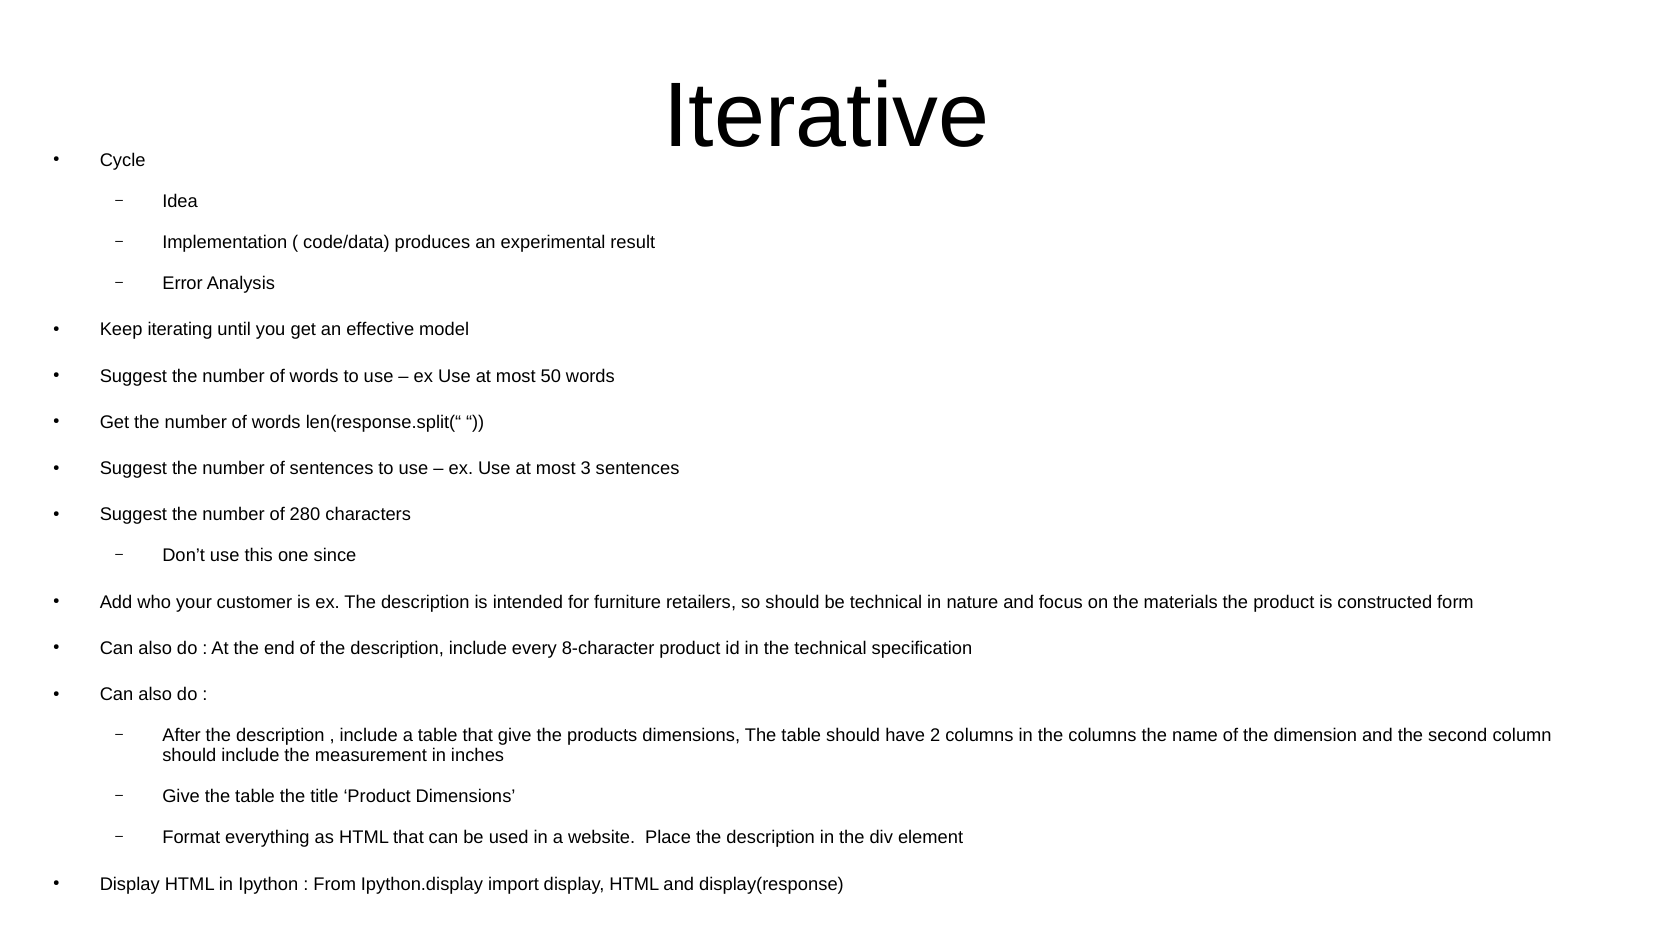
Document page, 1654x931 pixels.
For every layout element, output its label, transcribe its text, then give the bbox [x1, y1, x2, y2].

list Cycle Idea Implementation ( code/data) produces an experimental result Error Analysis Keep iterating until you get an effective model Suggest the number of words to use – ex Use at most 50 words Get the number of words len(response.split(“ “)) Suggest the number of sentences to use – ex. Use at most 3 sentences Suggest the number of 280 characters Don’t use this one since Add who your customer is ex. The description is intended for furniture retailers, so should be technical in nature and focus on the materials the product is constructed form Can also do : At the end of the description, include every 8-character product id in the technical specification Can also do : After the description , include a table that give the products dimensions, The table should have 2 columns in the columns the name of the dimension and the second column should include the measurement in inches Give the table the title ‘Product Dimensions’ Format everything as HTML that can be used in a website. Place the description in the div element Display HTML in Ipython : From Ipython.display import display, HTML and display(response) [37, 150, 1571, 901]
title Iterative [82, 37, 1571, 150]
